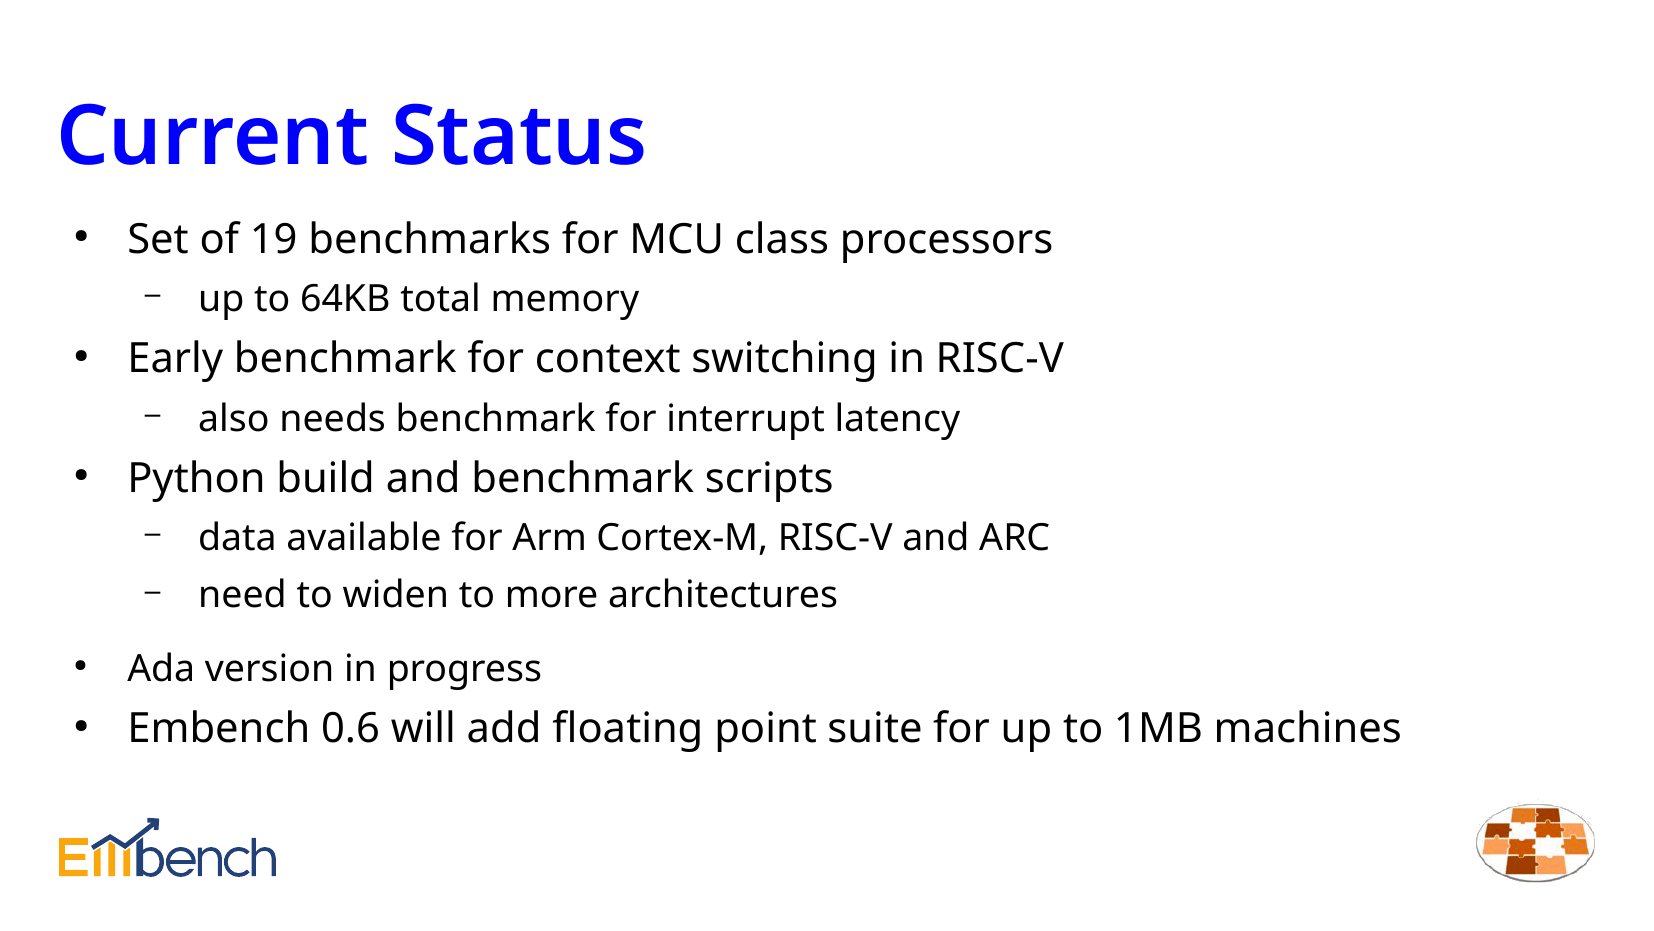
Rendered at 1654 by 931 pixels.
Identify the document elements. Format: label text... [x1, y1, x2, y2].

picture [1476, 827, 1595, 883]
list Set of 19 benchmarks for MCU class processors up to 64KB total memory Early benchmark for context switching in RISC-V also needs benchmark for interrupt latency Python build and benchmark scripts data available for Arm Cortex-M, RISC-V and ARC need to widen to more architectures Ada version in progress Embench 0.6 will add floating point suite for up to 1MB machines [56, 208, 1598, 827]
title Current Status [56, 70, 1598, 194]
